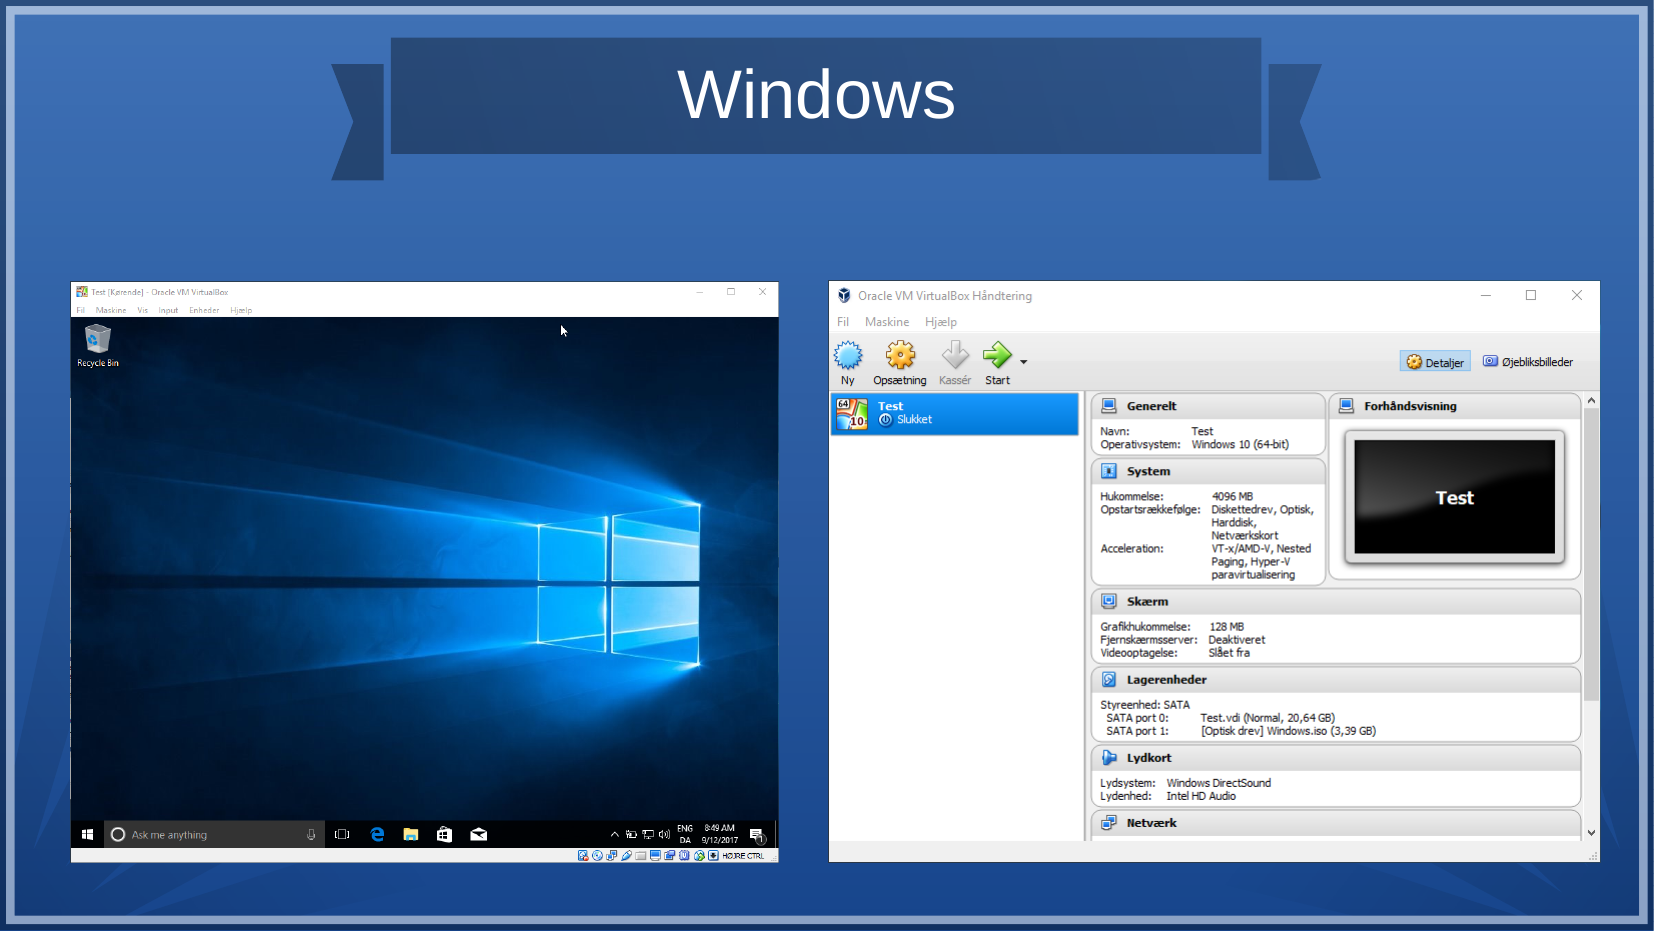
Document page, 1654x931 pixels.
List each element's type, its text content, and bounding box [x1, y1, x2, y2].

picture [828, 280, 1601, 863]
picture [70, 281, 779, 863]
title Windows [389, 35, 1264, 154]
